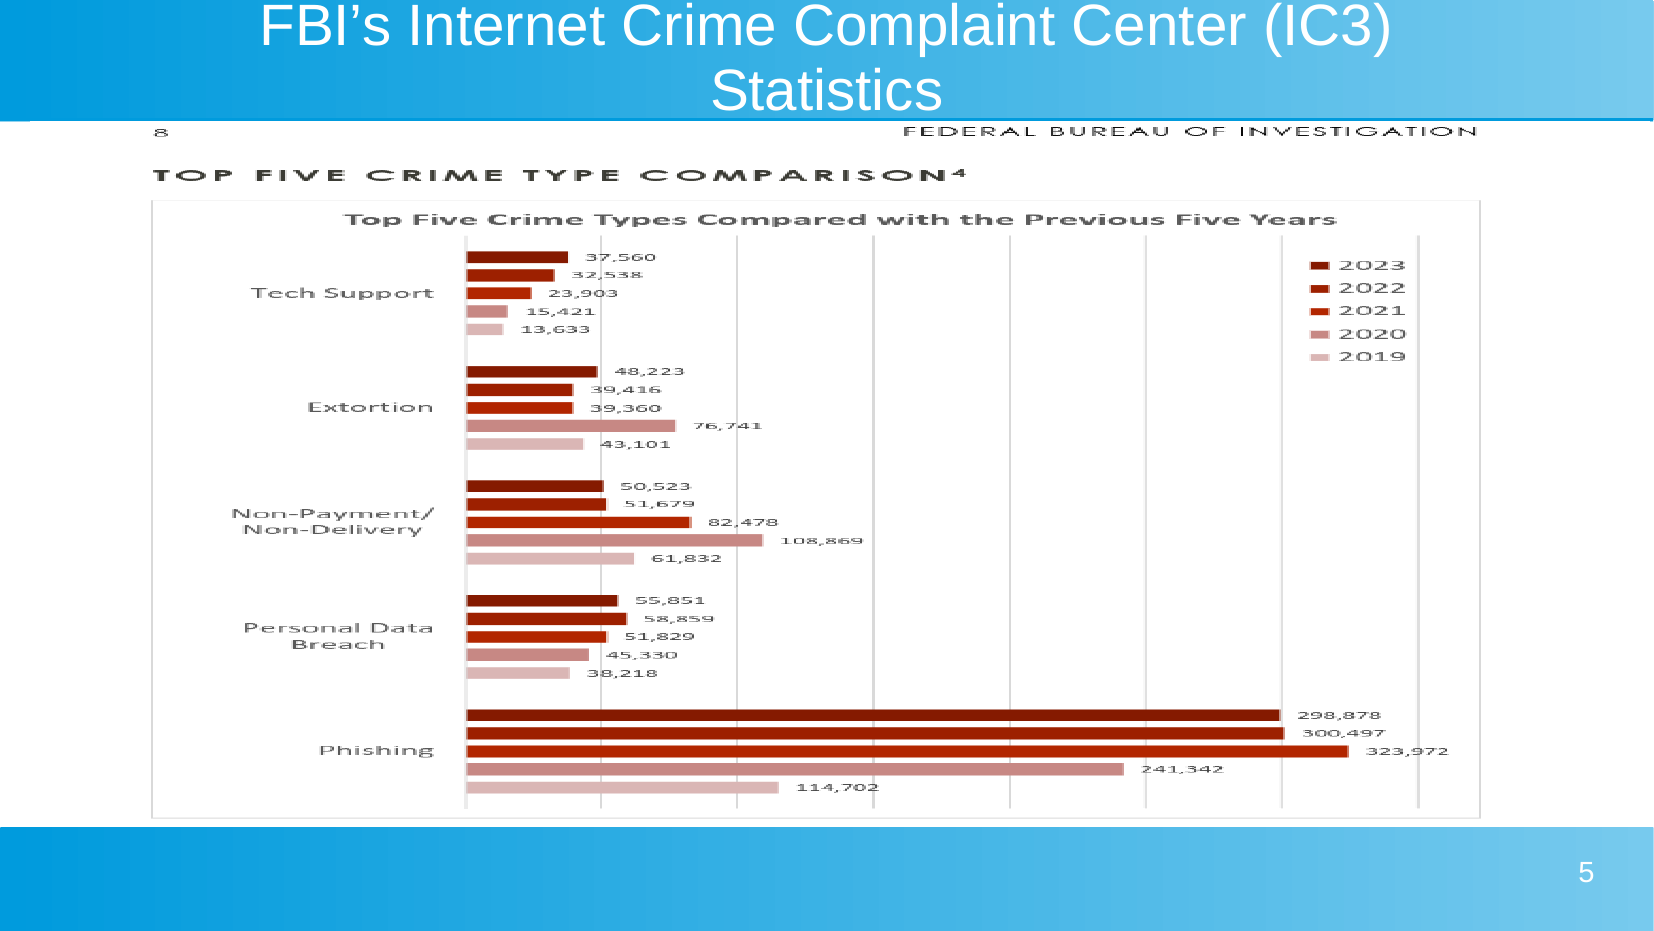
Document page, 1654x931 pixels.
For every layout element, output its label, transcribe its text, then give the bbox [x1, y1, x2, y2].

title FBI’s Internet Crime Complaint Center (IC3) Statistics [59, 0, 1595, 121]
picture [30, 122, 1651, 826]
